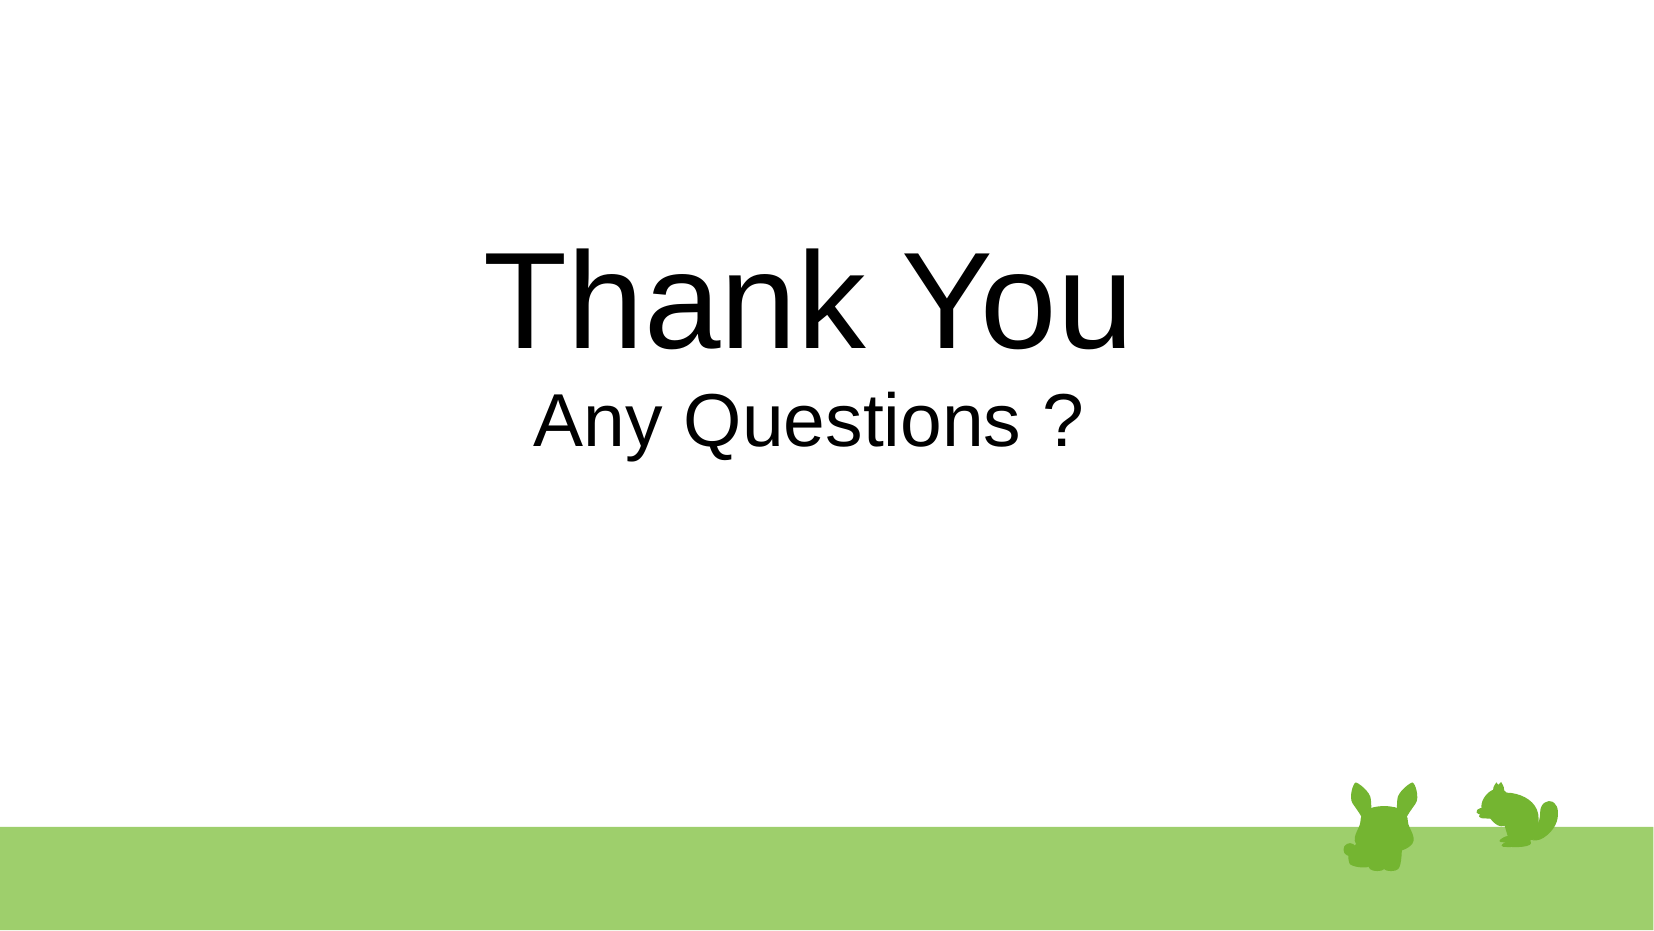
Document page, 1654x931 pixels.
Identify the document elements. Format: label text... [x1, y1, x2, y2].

title Thank You Any Questions ? [29, 224, 1518, 463]
